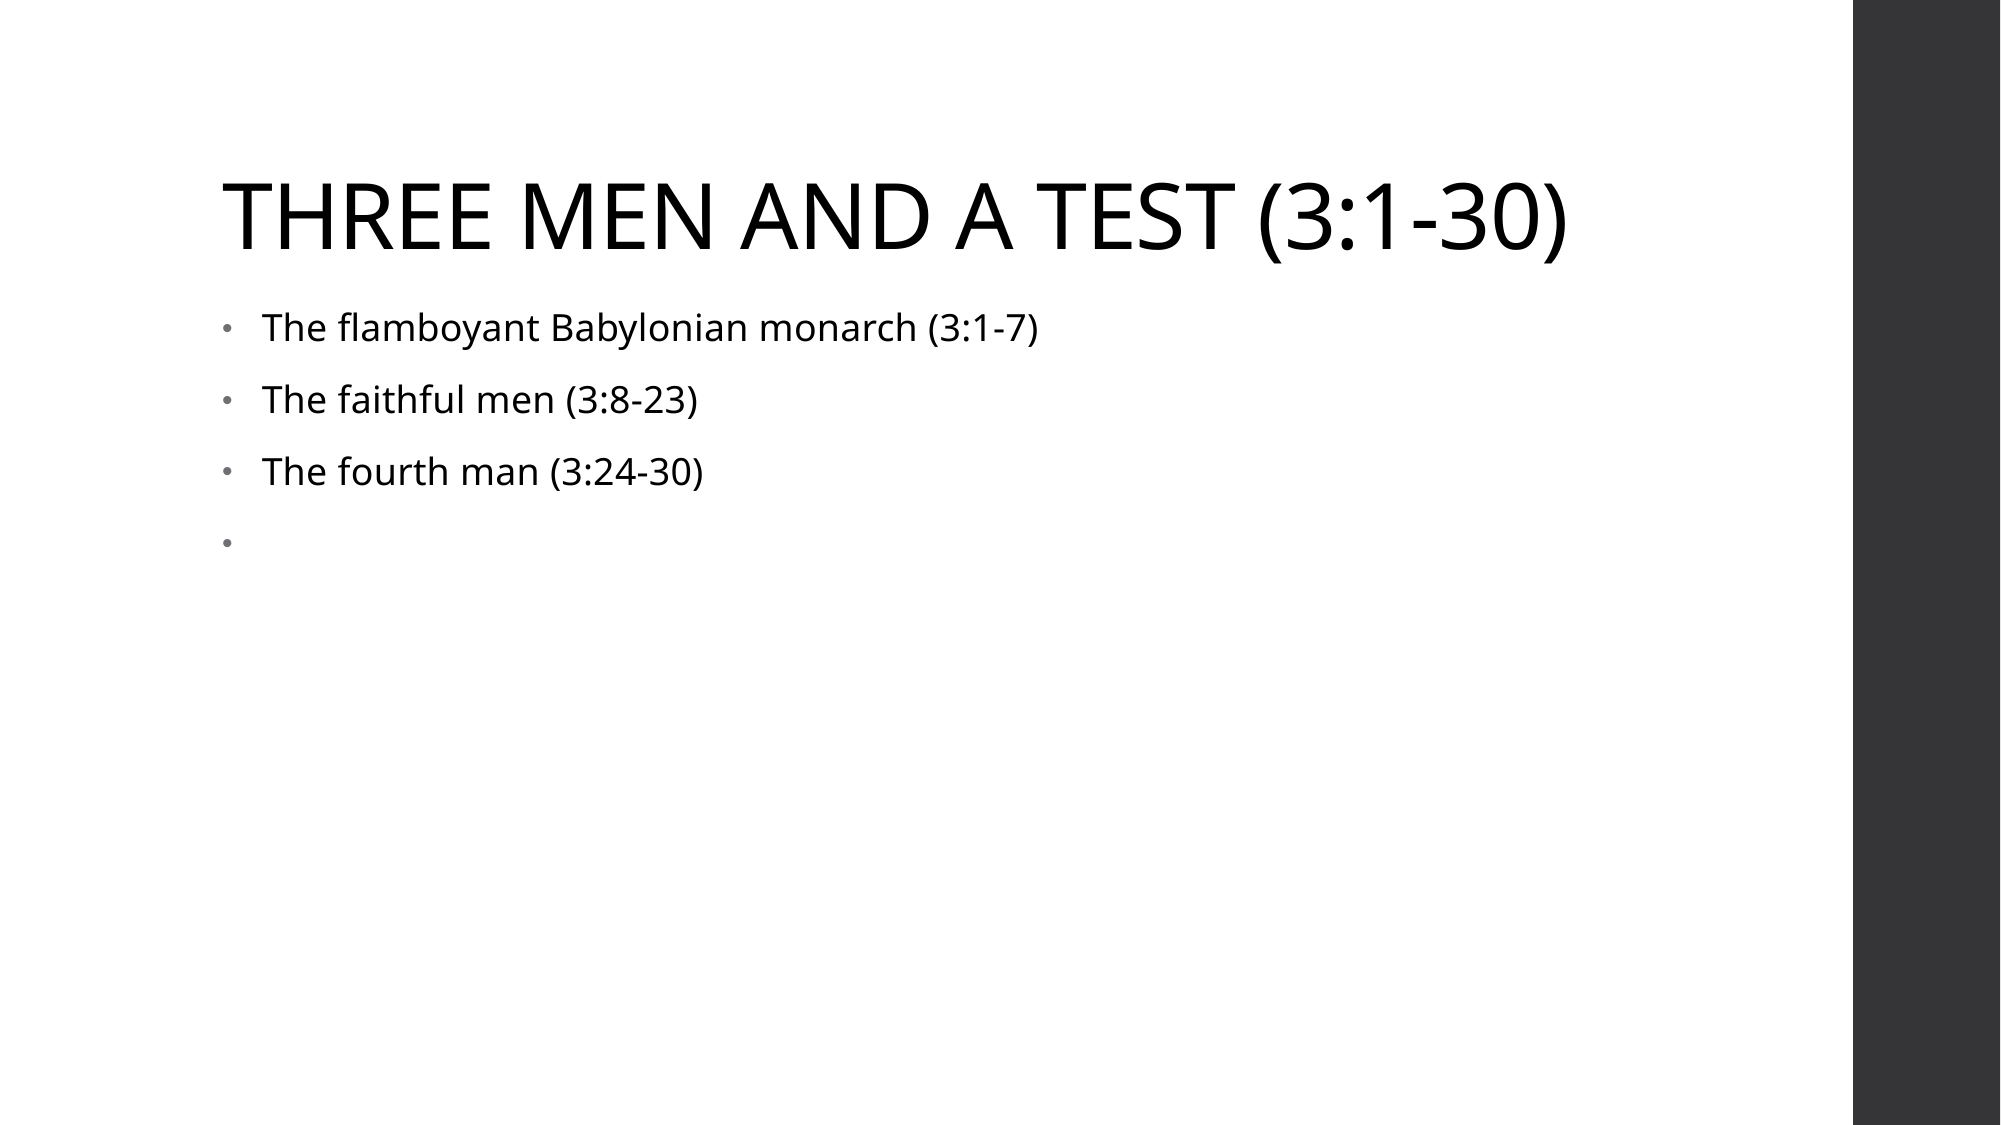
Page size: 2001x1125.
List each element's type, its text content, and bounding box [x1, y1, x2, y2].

title THREE MEN AND A TEST (3:1-30) [206, 60, 1797, 278]
list The flamboyant Babylonian monarch (3:1-7) The faithful men (3:8-23) The fourth man (3:24-30) [206, 299, 1617, 1014]
